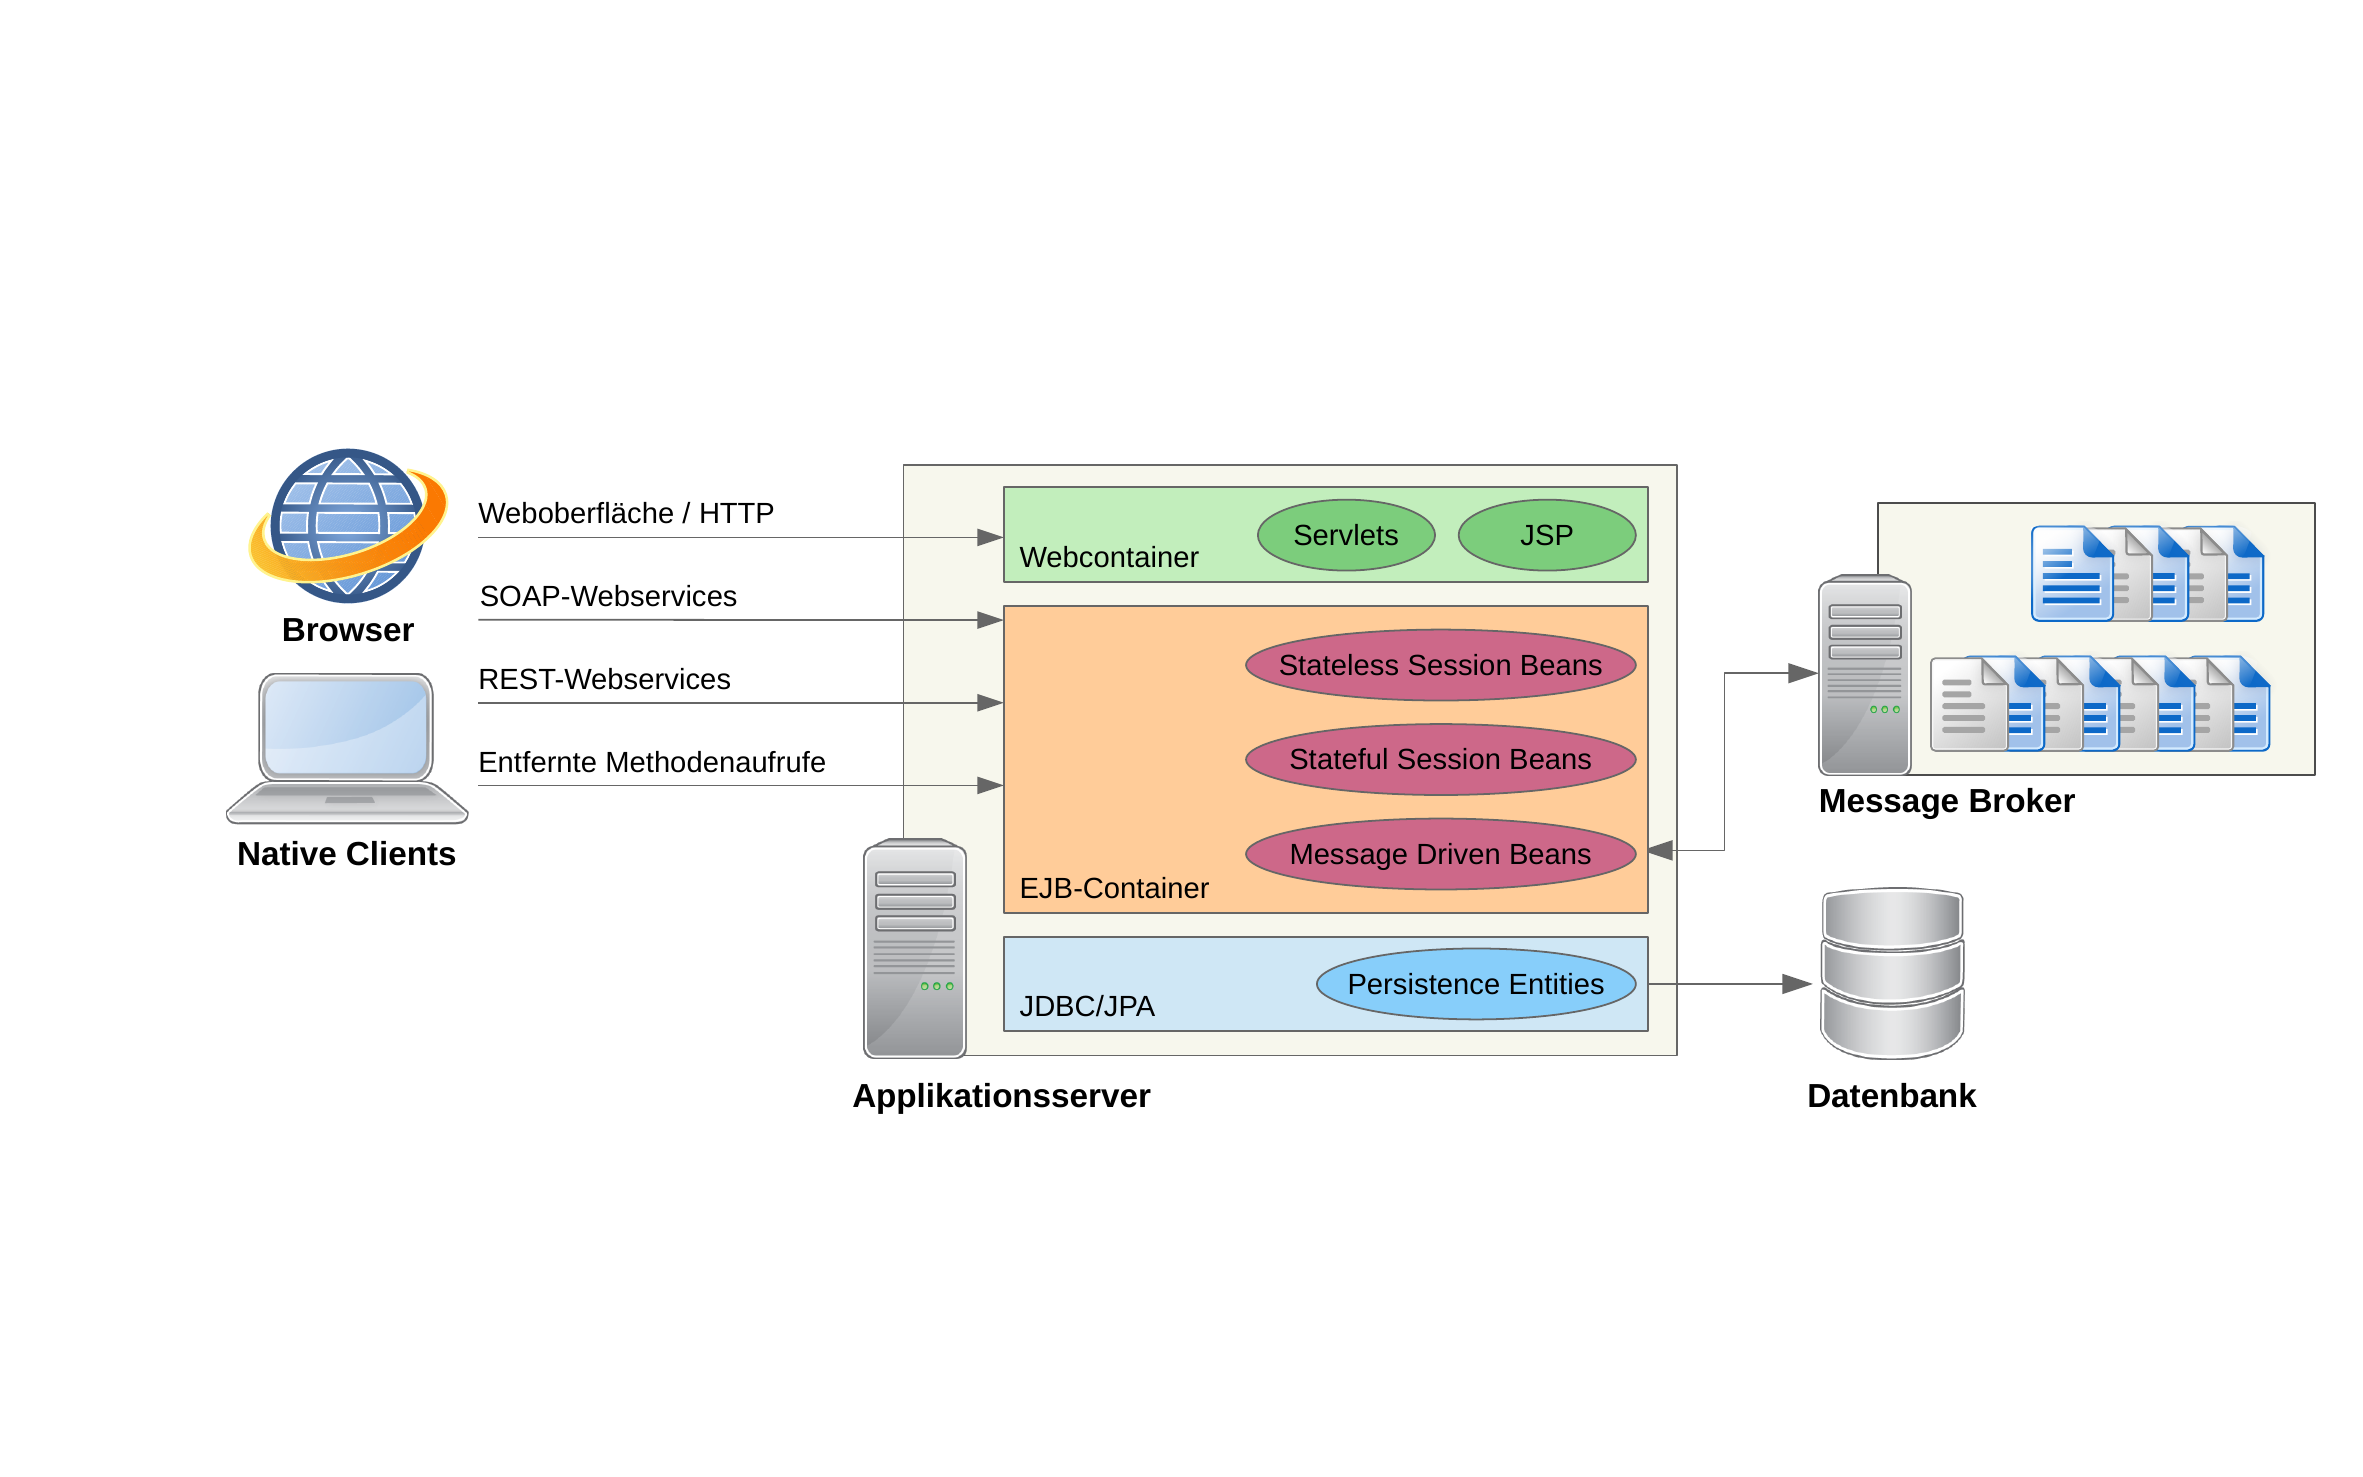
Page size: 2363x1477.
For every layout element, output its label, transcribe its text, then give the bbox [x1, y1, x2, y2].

picture [2019, 515, 2274, 634]
text_box Browser [281, 603, 415, 656]
text_box Entfernte Methodenaufrufe [478, 738, 827, 786]
text_box Stateful Session Beans [1246, 724, 1636, 796]
picture [863, 838, 967, 1059]
text_box Stateless Session Beans [1246, 629, 1636, 701]
text_box EJB-Container [1003, 605, 1648, 914]
text_box Message Driven Beans [1246, 818, 1636, 890]
text_box REST-Webservices [478, 655, 732, 704]
text_box Persistence Entities [1316, 948, 1636, 1020]
picture [242, 413, 455, 626]
picture [1820, 887, 1965, 1060]
text_box [903, 464, 1678, 850]
text_box Message Broker [1818, 774, 2077, 827]
text_box Datenbank [1807, 1070, 1978, 1123]
text_box JDBC/JPA [1003, 936, 1648, 1032]
text_box Webcontainer [1003, 487, 1648, 583]
text_box Native Clients [236, 828, 457, 880]
text_box [903, 786, 1678, 1056]
text_box Weboberfläche / HTTP [478, 490, 776, 538]
text_box Servlets [1257, 499, 1436, 571]
picture [215, 662, 479, 836]
text_box SOAP-Webservices [479, 572, 739, 621]
text_box [903, 621, 1003, 702]
picture [1818, 574, 2280, 774]
text_box [903, 704, 1003, 785]
text_box Applikationsserver [852, 1070, 1152, 1123]
text_box JSP [1458, 499, 1636, 571]
text_box [1877, 503, 2315, 775]
